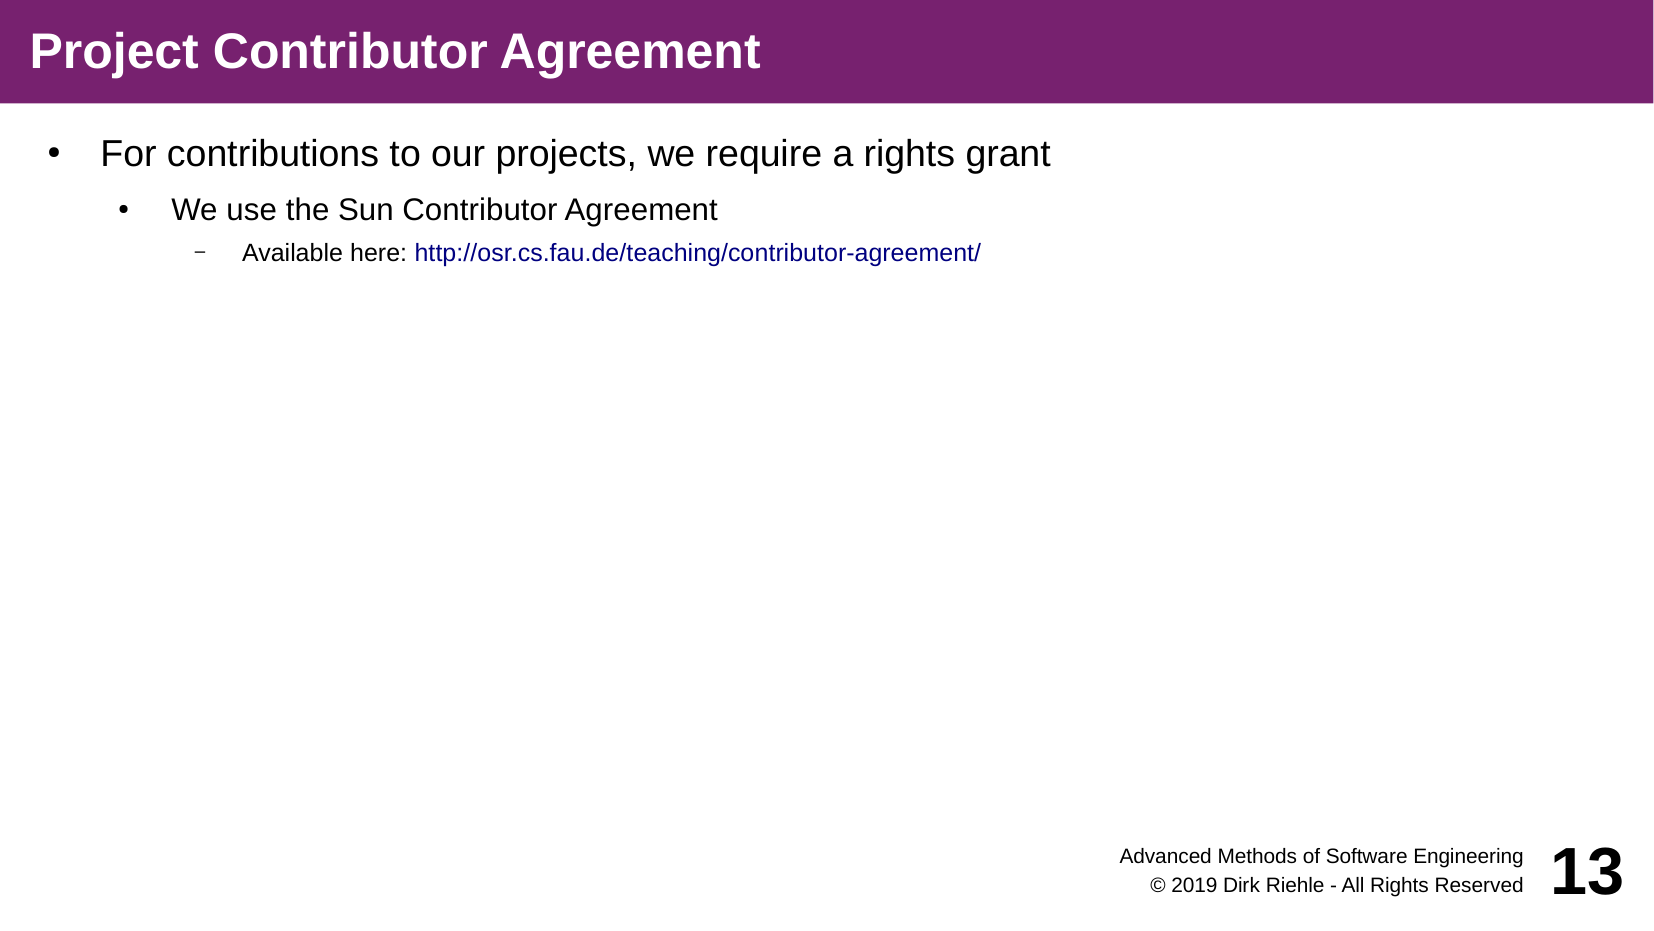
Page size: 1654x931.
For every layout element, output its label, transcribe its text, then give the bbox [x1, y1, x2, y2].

title Project Contributor Agreement [0, 0, 1654, 104]
list For contributions to our projects, we require a rights grant We use the Sun Contributor Agreement Available here: http://osr.cs.fau.de/teaching/contributor-agreement/ [29, 132, 1625, 813]
